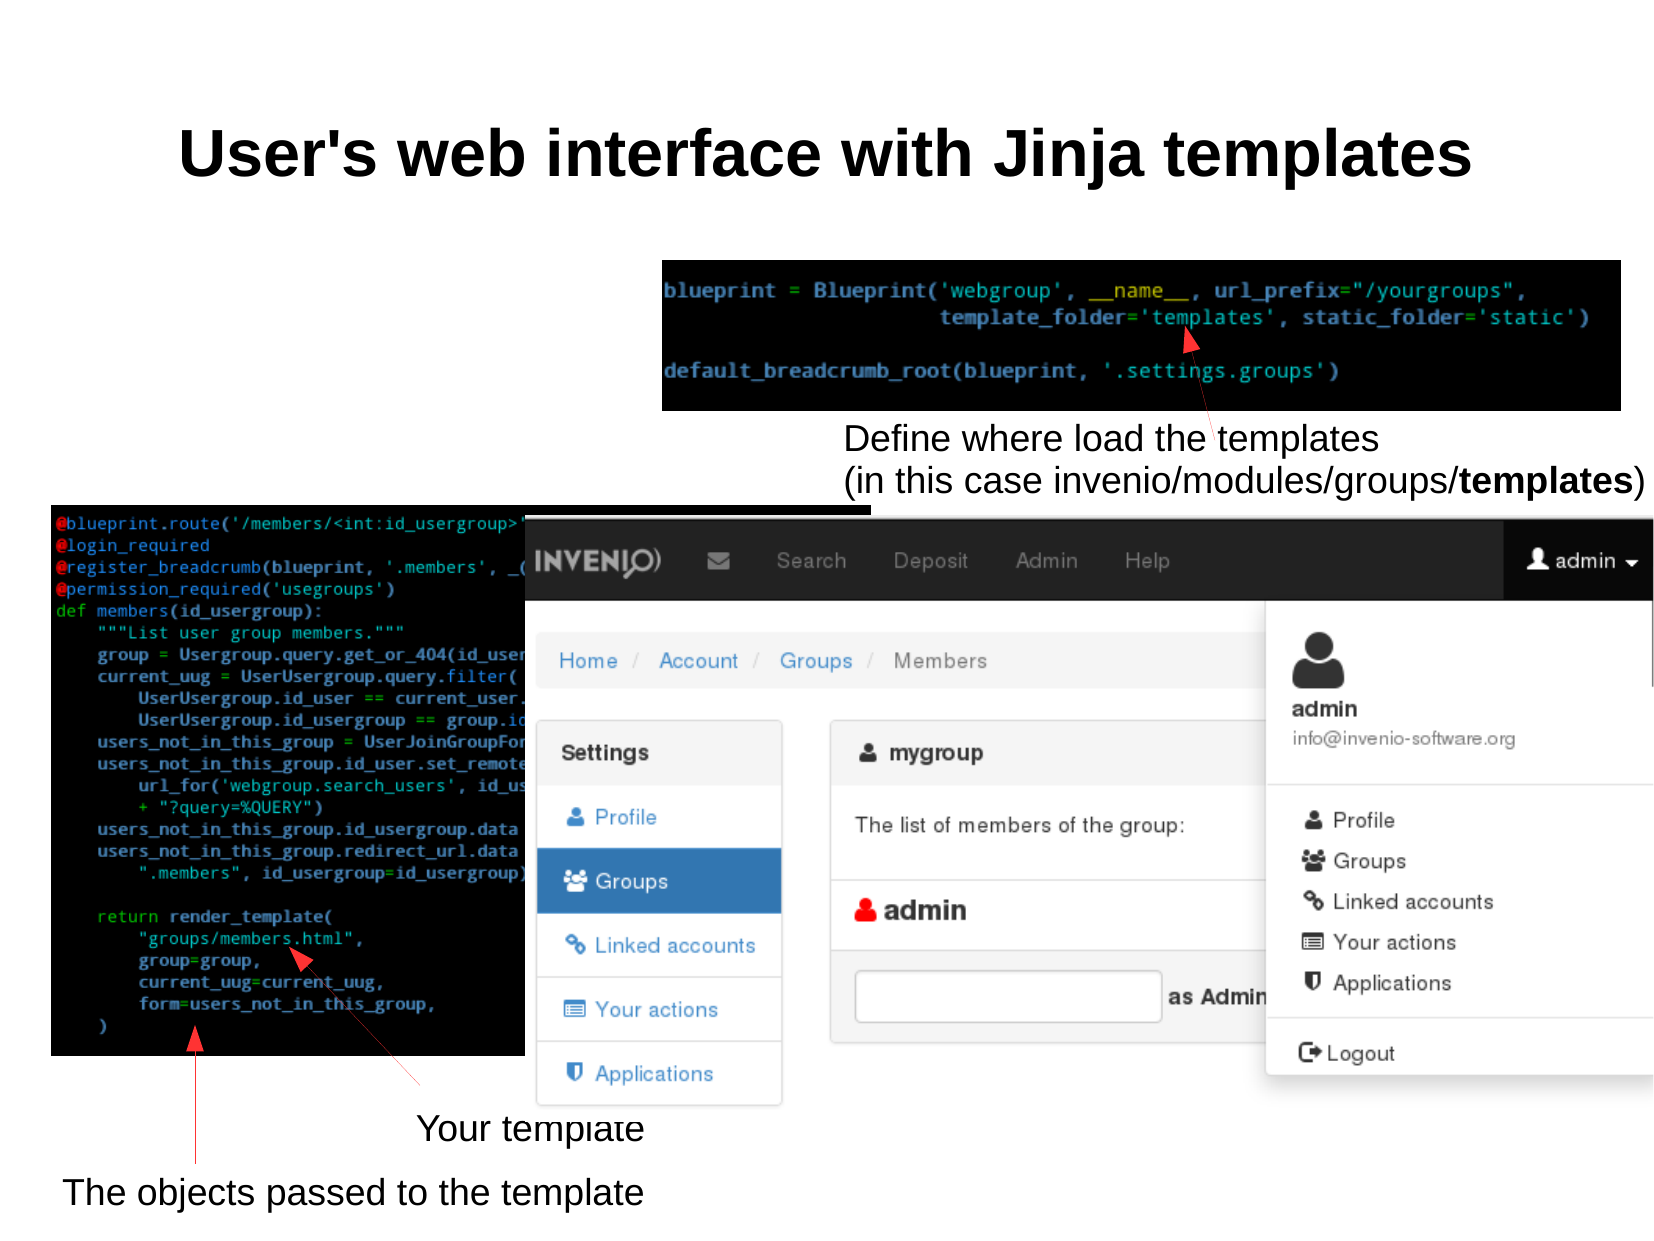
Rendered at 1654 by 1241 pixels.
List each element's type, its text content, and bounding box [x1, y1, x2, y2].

picture [662, 260, 1621, 411]
picture [51, 505, 1654, 1122]
text_box The objects passed to the template [47, 1163, 661, 1221]
title User's web interface with Jinja templates [82, 115, 1571, 191]
text_box Your template [401, 1100, 661, 1158]
text_box Define where load the templates (in this case invenio/modules/groups/templates) [828, 410, 1654, 515]
